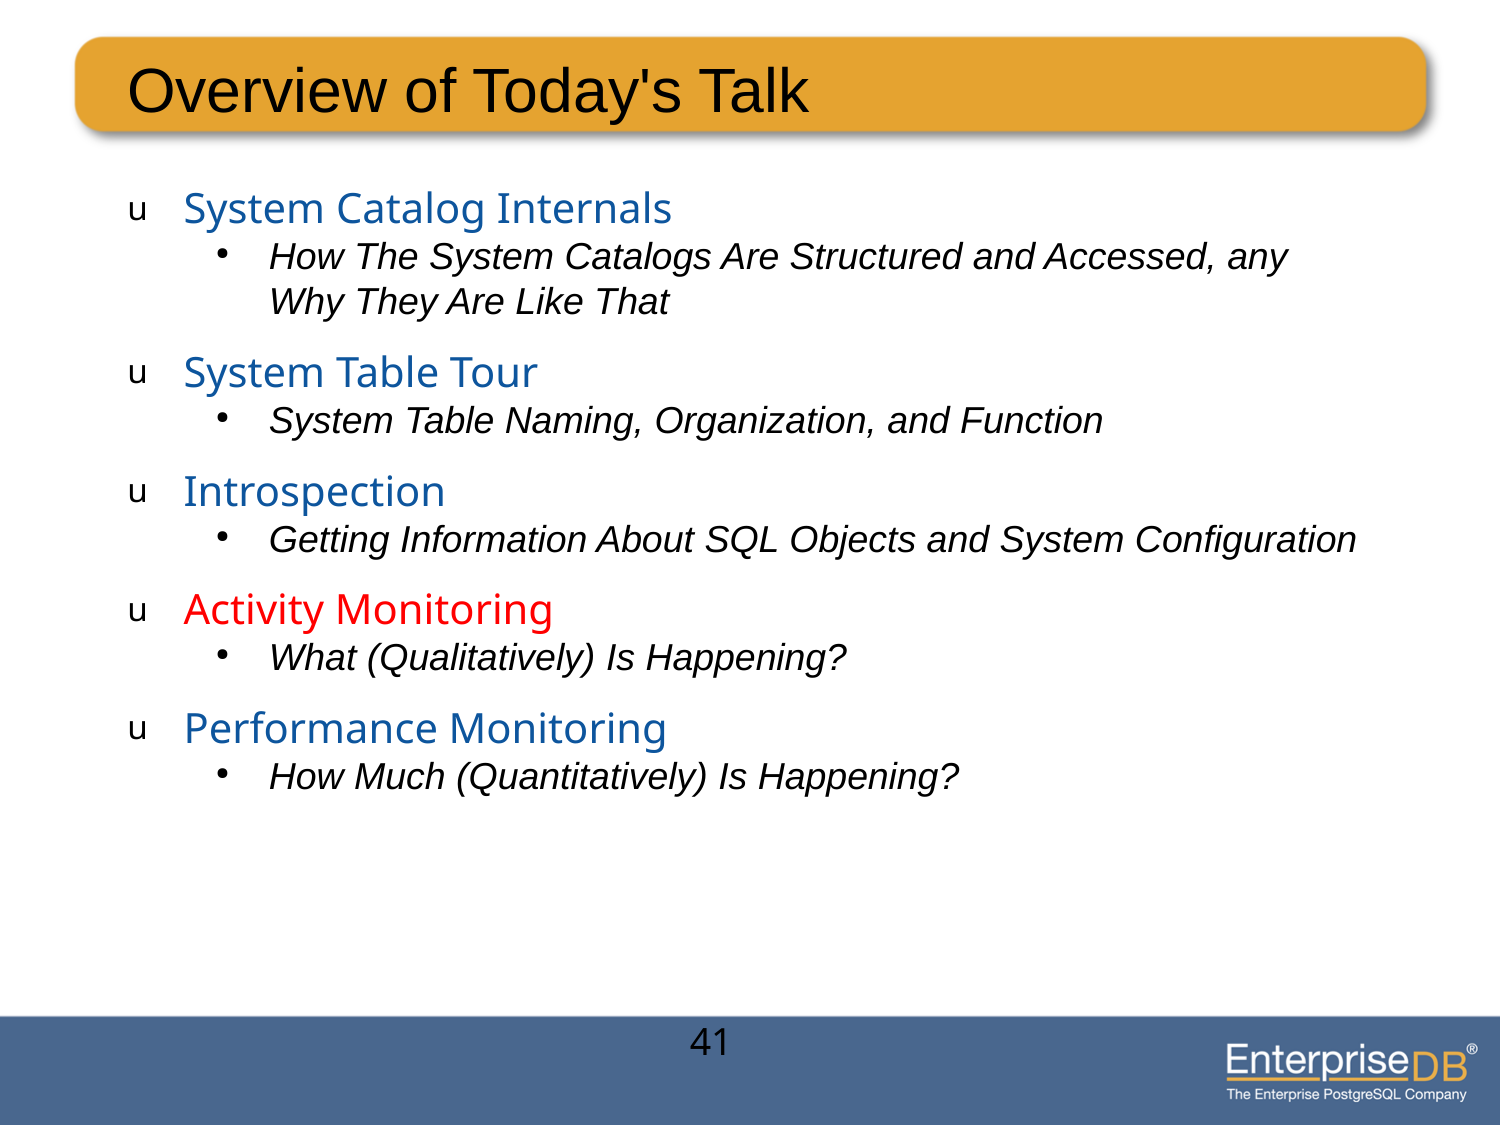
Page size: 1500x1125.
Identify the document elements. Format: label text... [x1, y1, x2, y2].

list System Catalog Internals How The System Catalogs Are Structured and Accessed, any Why They Are Like That System Table Tour System Table Naming, Organization, and Function Introspection Getting Information About SQL Objects and System Configuration Activity Monitoring What (Qualitatively) Is Happening? Performance Monitoring How Much (Quantitatively) Is Happening? [112, 174, 1388, 963]
picture [0, 0, 1500, 1125]
title Overview of Today's Talk [112, 37, 1388, 138]
slide_number <number> [675, 1010, 825, 1125]
